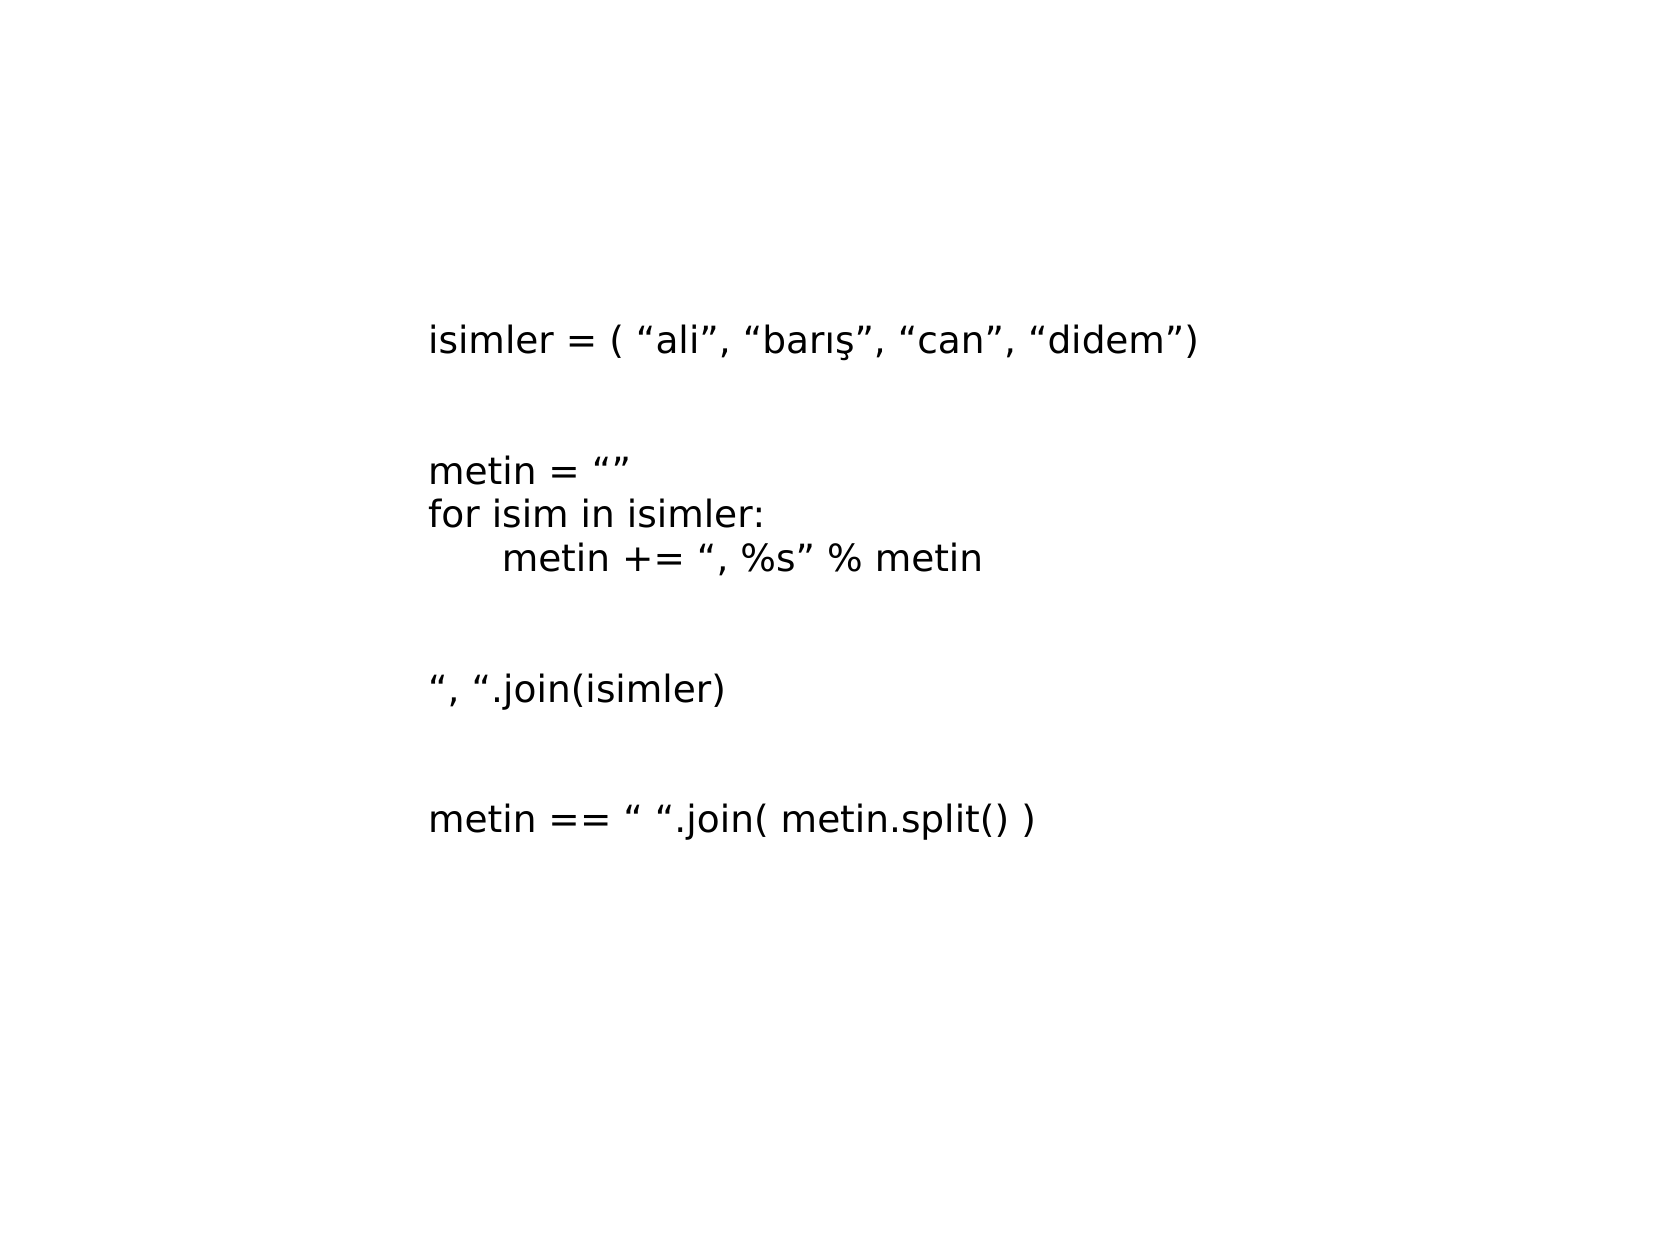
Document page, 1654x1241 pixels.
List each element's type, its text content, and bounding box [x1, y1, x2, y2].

text_box isimler = ( “ali”, “barış”, “can”, “didem”) metin = “” for isim in isimler: metin += “, %s” % metin “, “.join(isimler) metin == “ “.join( metin.split() ) [413, 311, 1216, 849]
